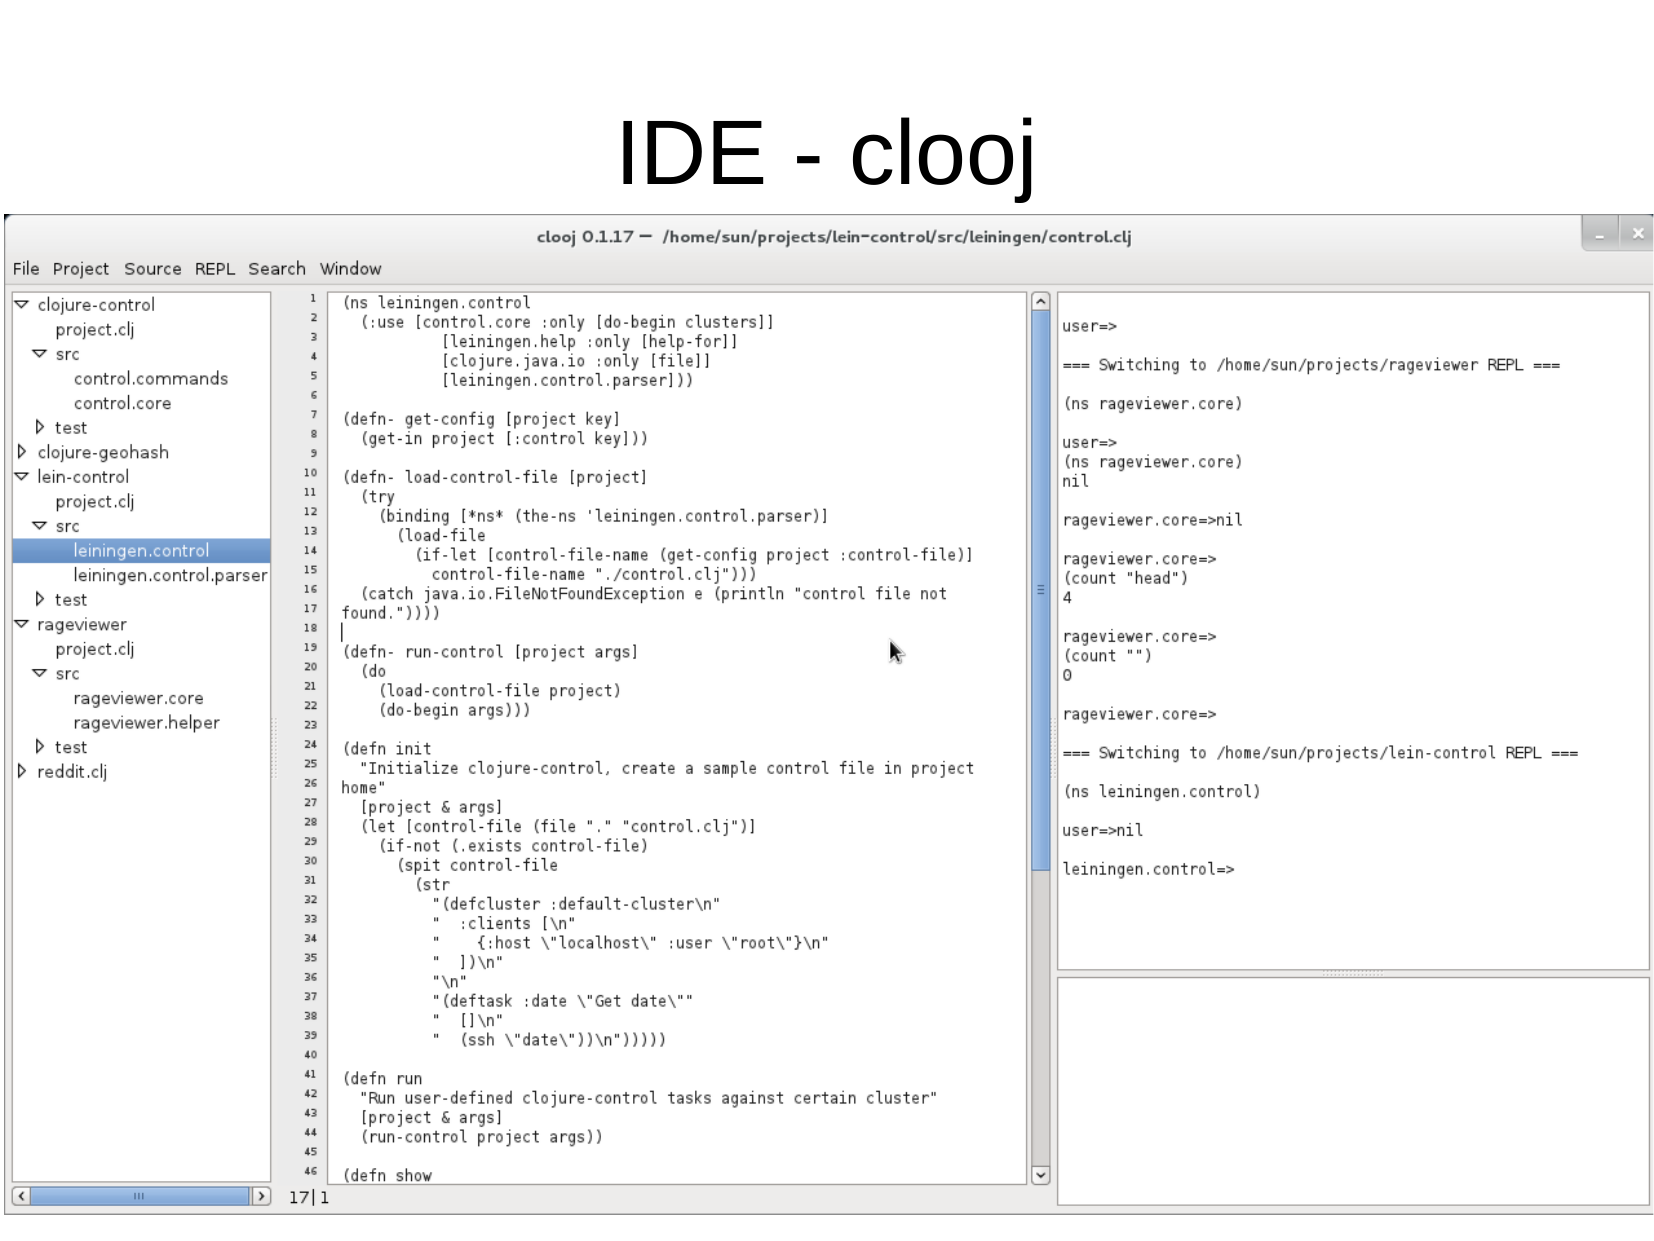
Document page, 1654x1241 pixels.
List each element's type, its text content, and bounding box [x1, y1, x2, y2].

picture [4, 214, 1654, 1215]
title IDE - clooj [82, 49, 1571, 214]
